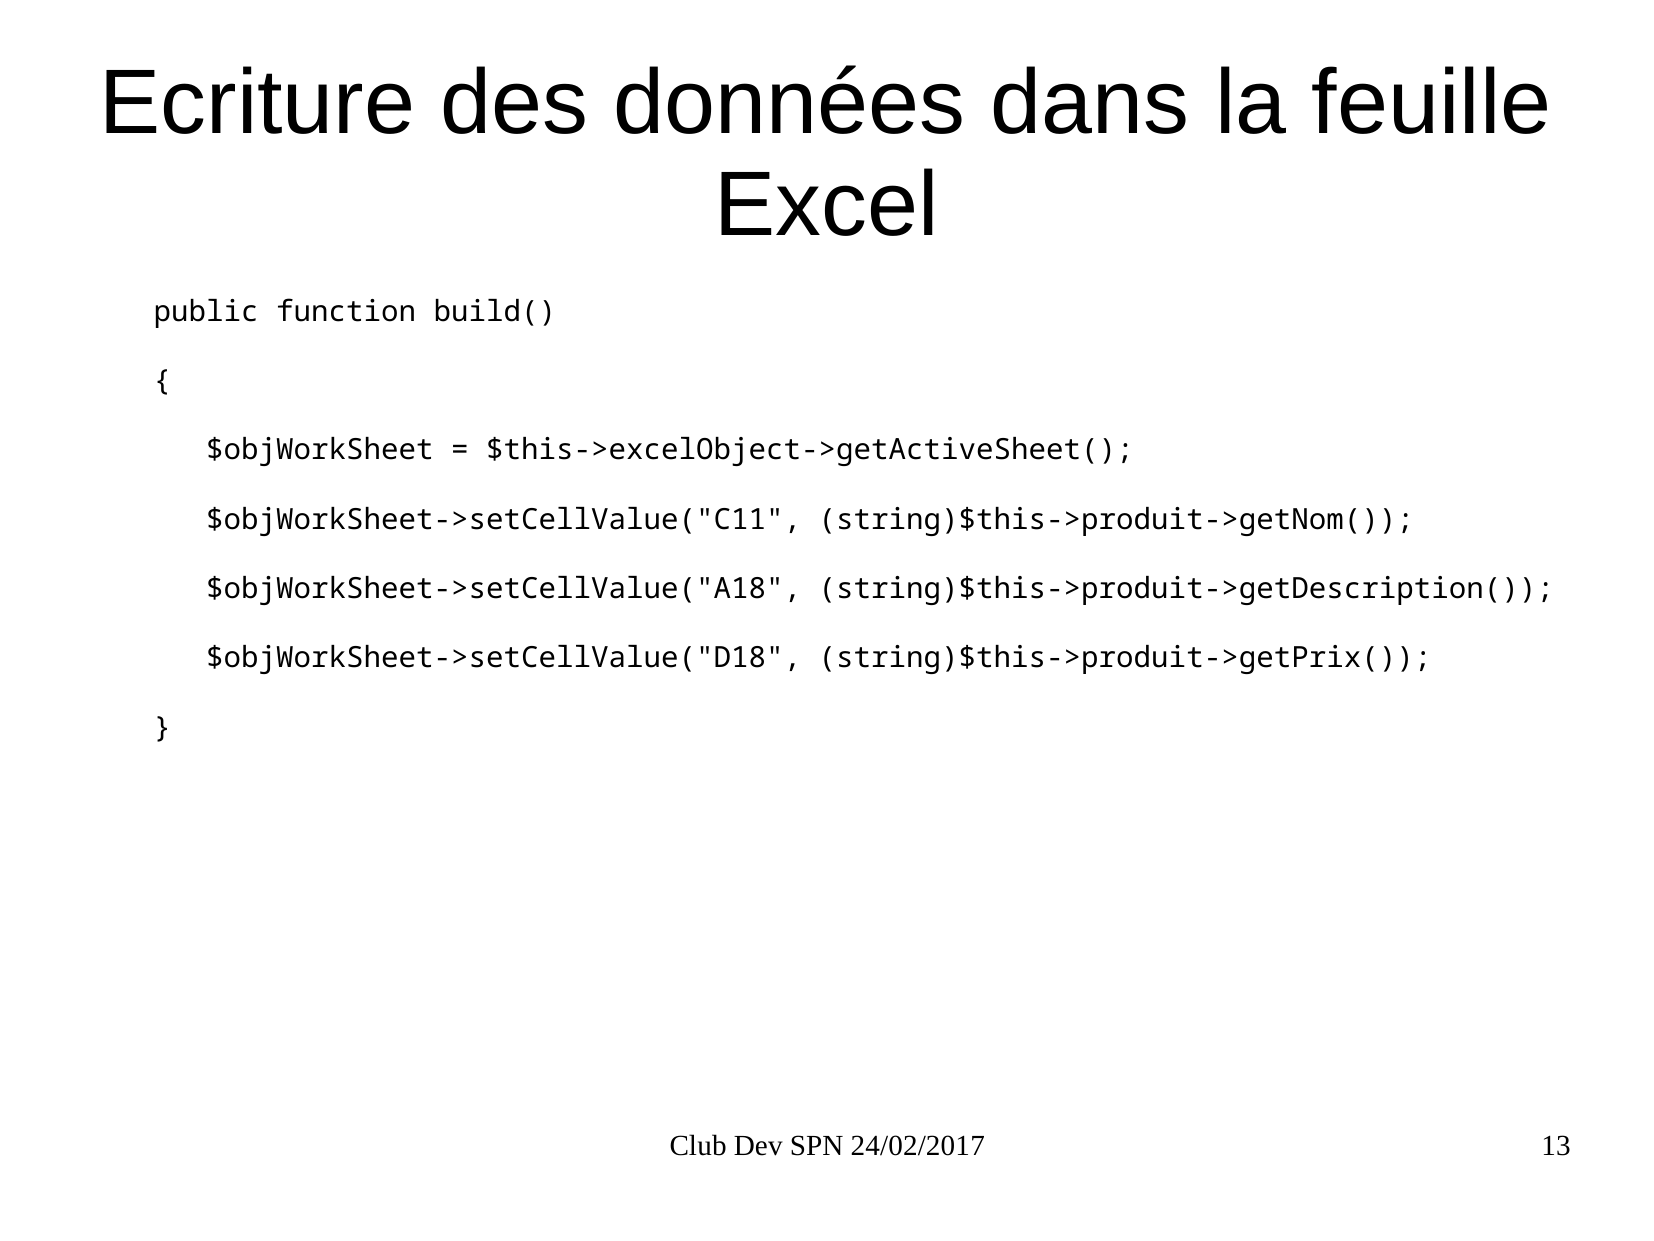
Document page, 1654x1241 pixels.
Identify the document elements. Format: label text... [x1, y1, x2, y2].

list public function build() { $objWorkSheet = $this->excelObject->getActiveSheet(); $objWorkSheet->setCellValue("C11", (string)$this->produit->getNom()); $objWorkSheet->setCellValue("A18", (string)$this->produit->getDescription()); $objWorkSheet->setCellValue("D18", (string)$this->produit->getPrix()); } [82, 290, 1571, 1010]
title Ecriture des données dans la feuille Excel [82, 49, 1571, 257]
